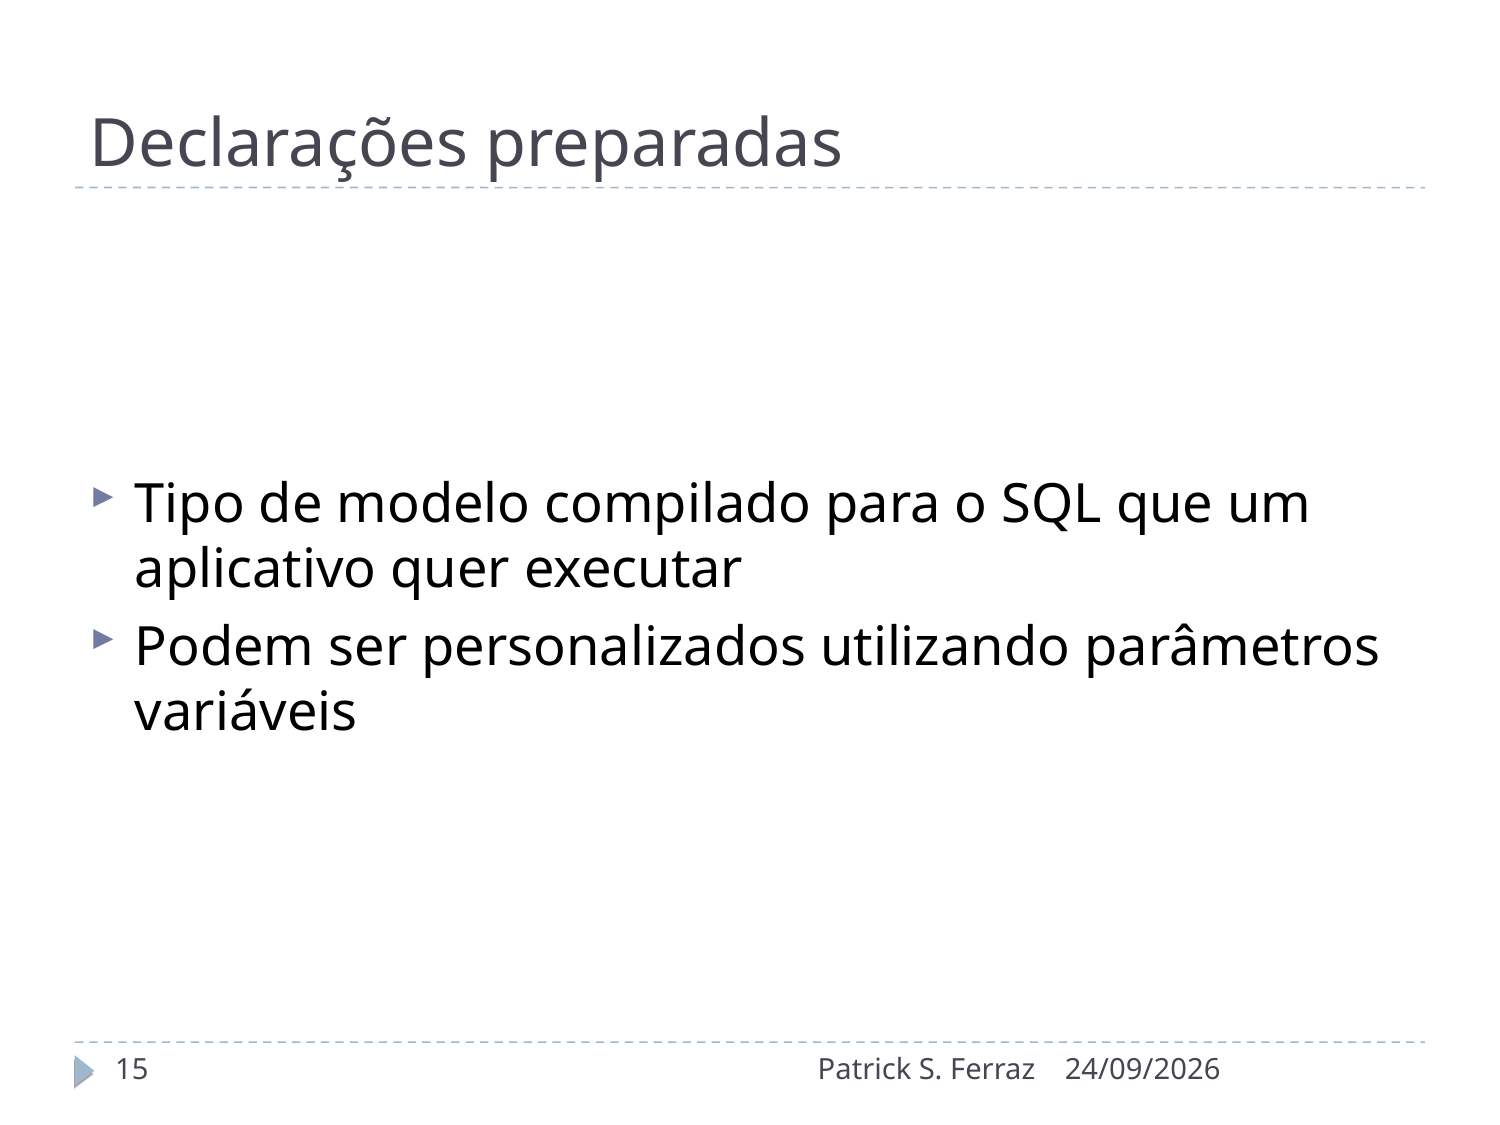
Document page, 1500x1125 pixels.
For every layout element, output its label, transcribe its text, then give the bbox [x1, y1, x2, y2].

slide_number <número> [100, 1042, 426, 1103]
slide_number 08/07/2017 [1051, 1042, 1426, 1103]
list Tipo de modelo compilado para o SQL que um aplicativo quer executar Podem ser personalizados utilizando parâmetros variáveis [75, 200, 1425, 1010]
title Declarações preparadas [75, 24, 1425, 188]
footer Patrick S. Ferraz [475, 1042, 1051, 1103]
